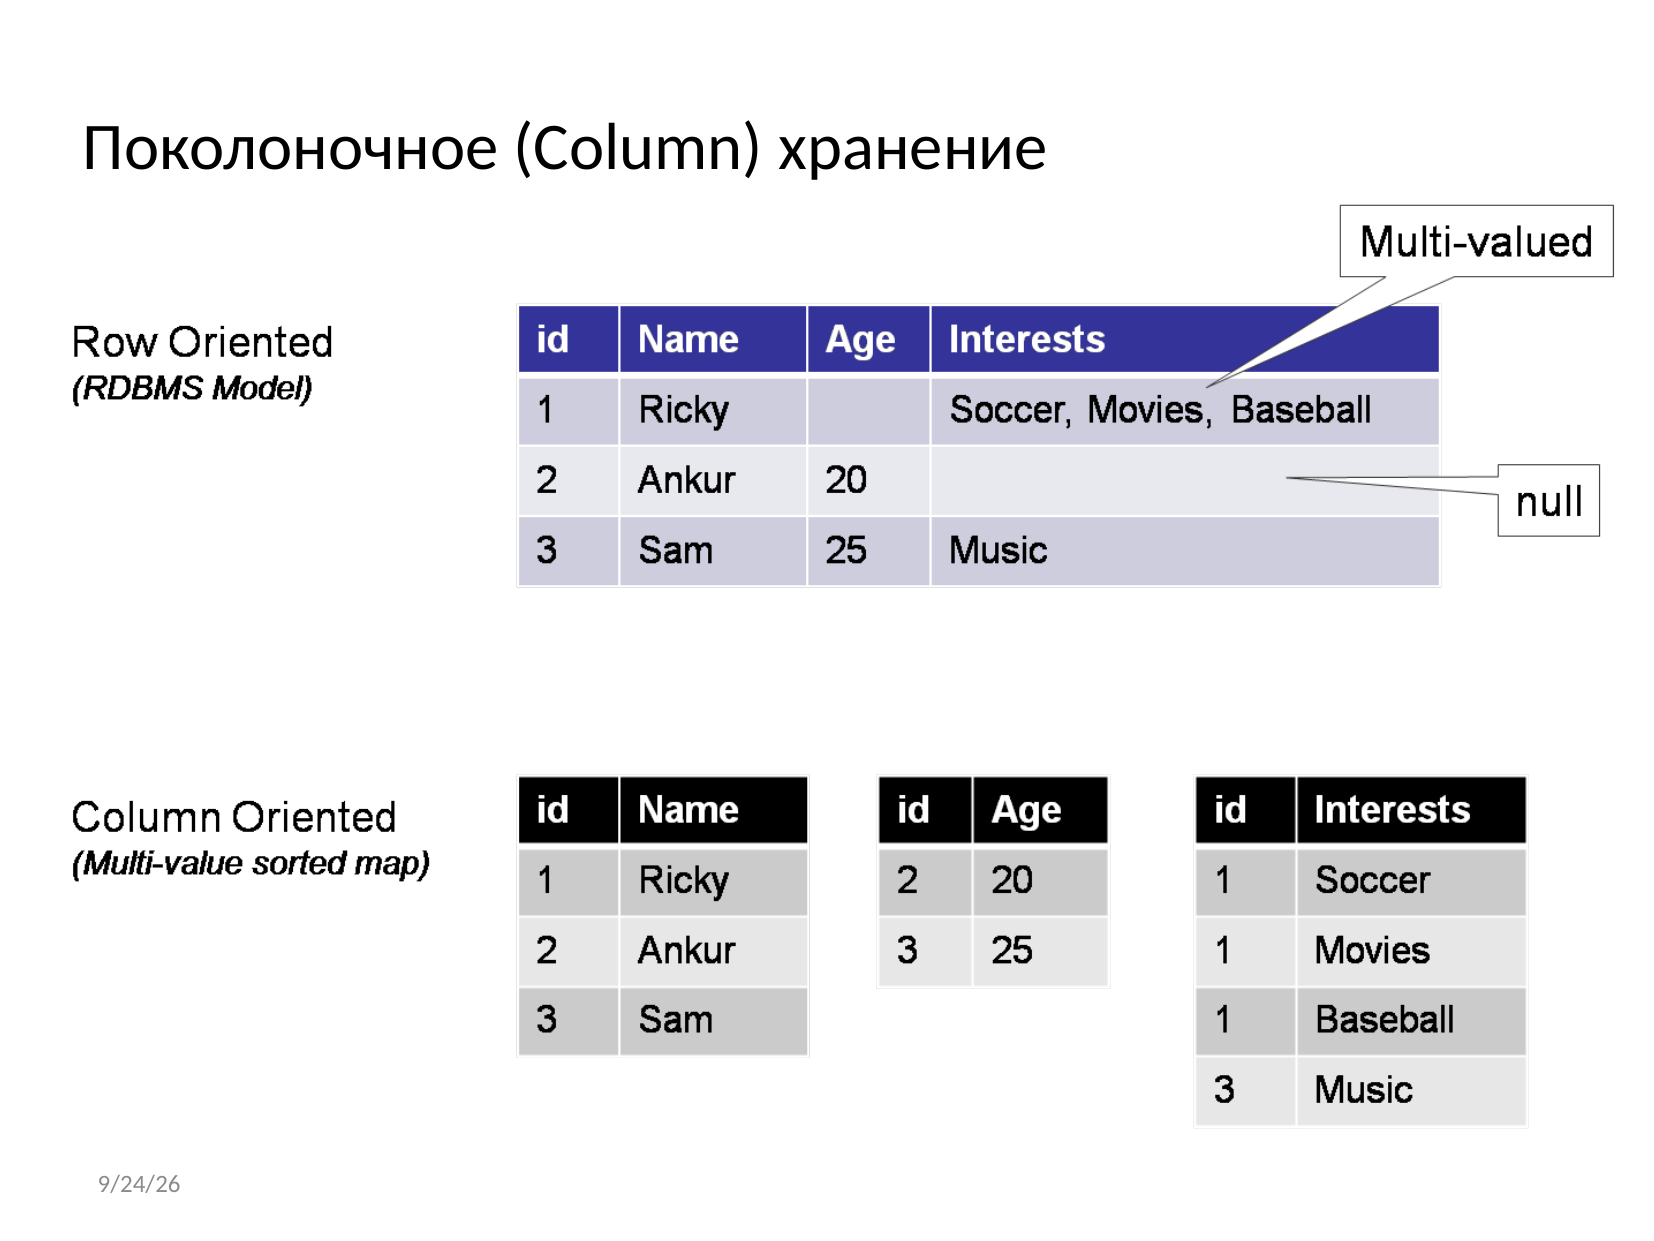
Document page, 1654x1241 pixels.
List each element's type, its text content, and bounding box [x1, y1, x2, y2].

picture [42, 199, 1621, 1141]
title Поколоночное (Column) хранение [82, 49, 1571, 199]
